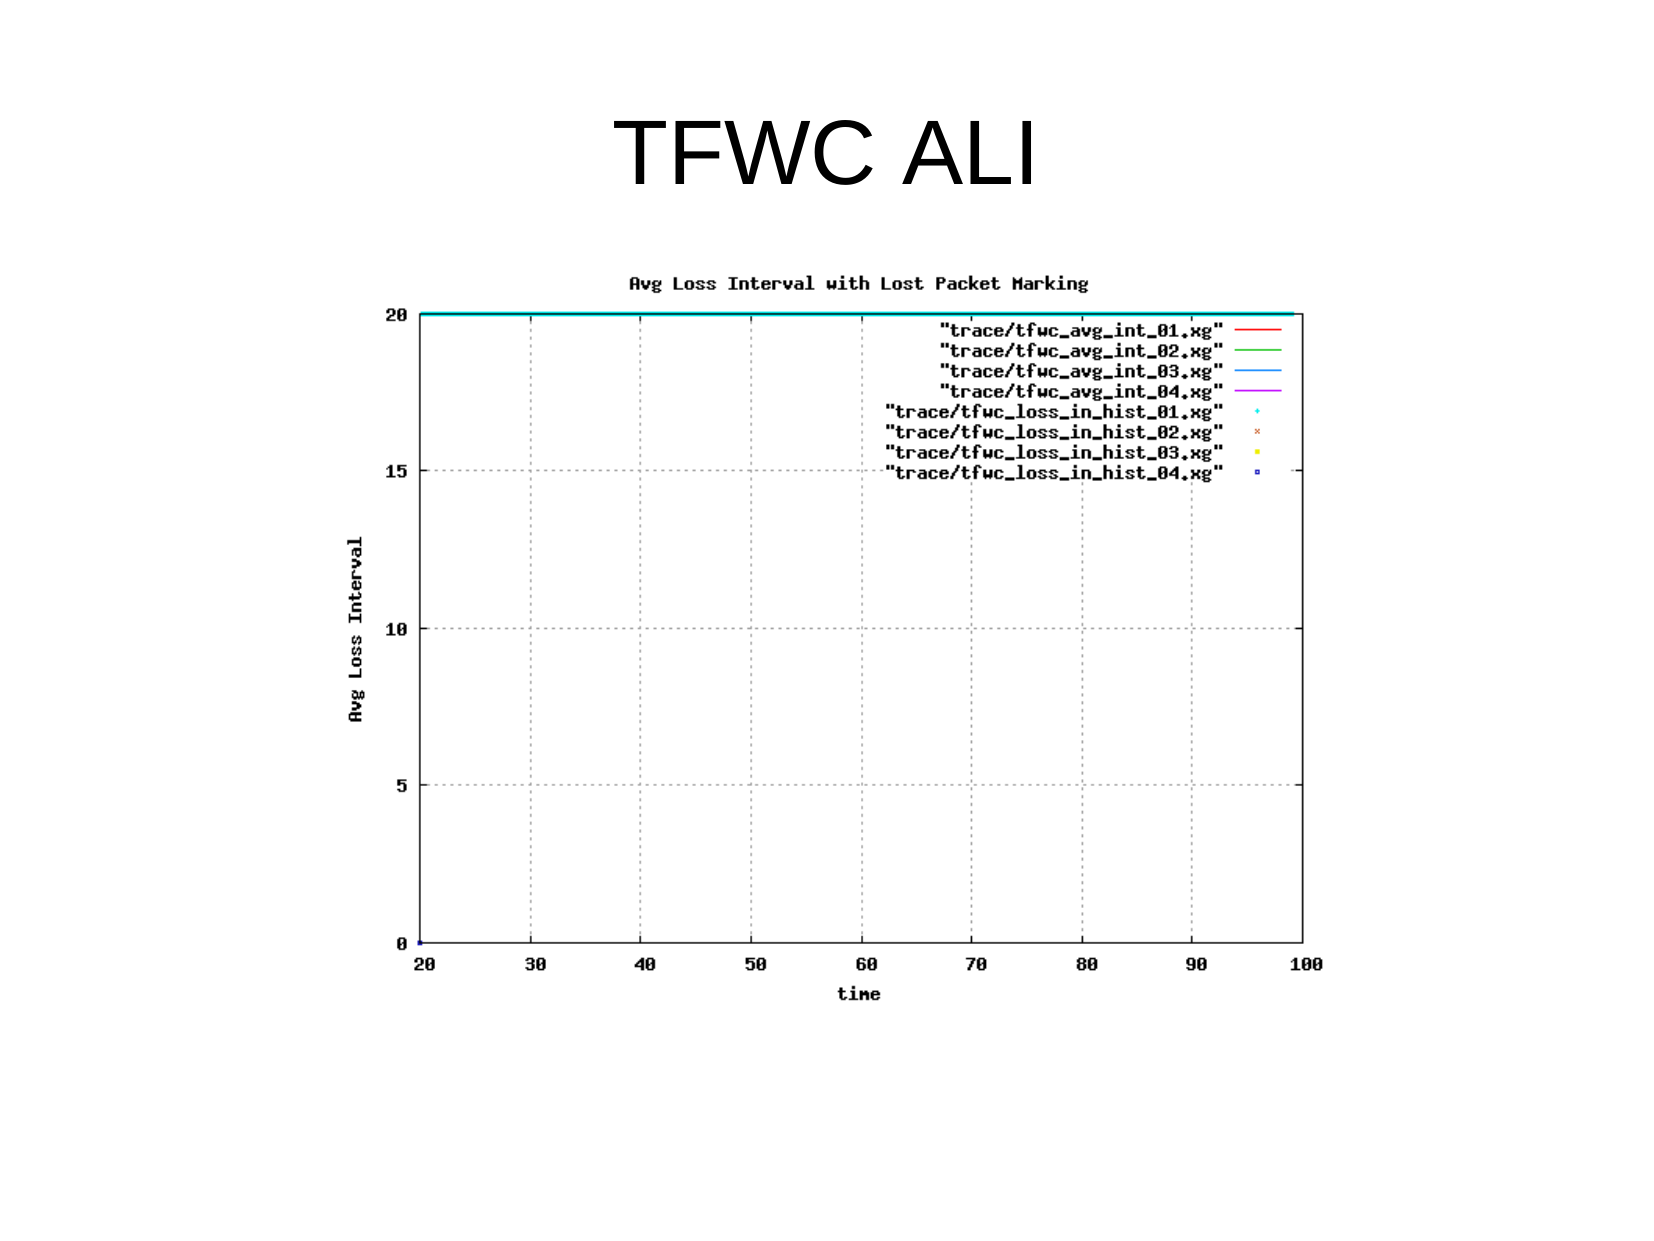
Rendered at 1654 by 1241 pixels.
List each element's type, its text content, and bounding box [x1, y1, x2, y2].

picture [335, 254, 1335, 1005]
title TFWC ALI [82, 49, 1571, 257]
